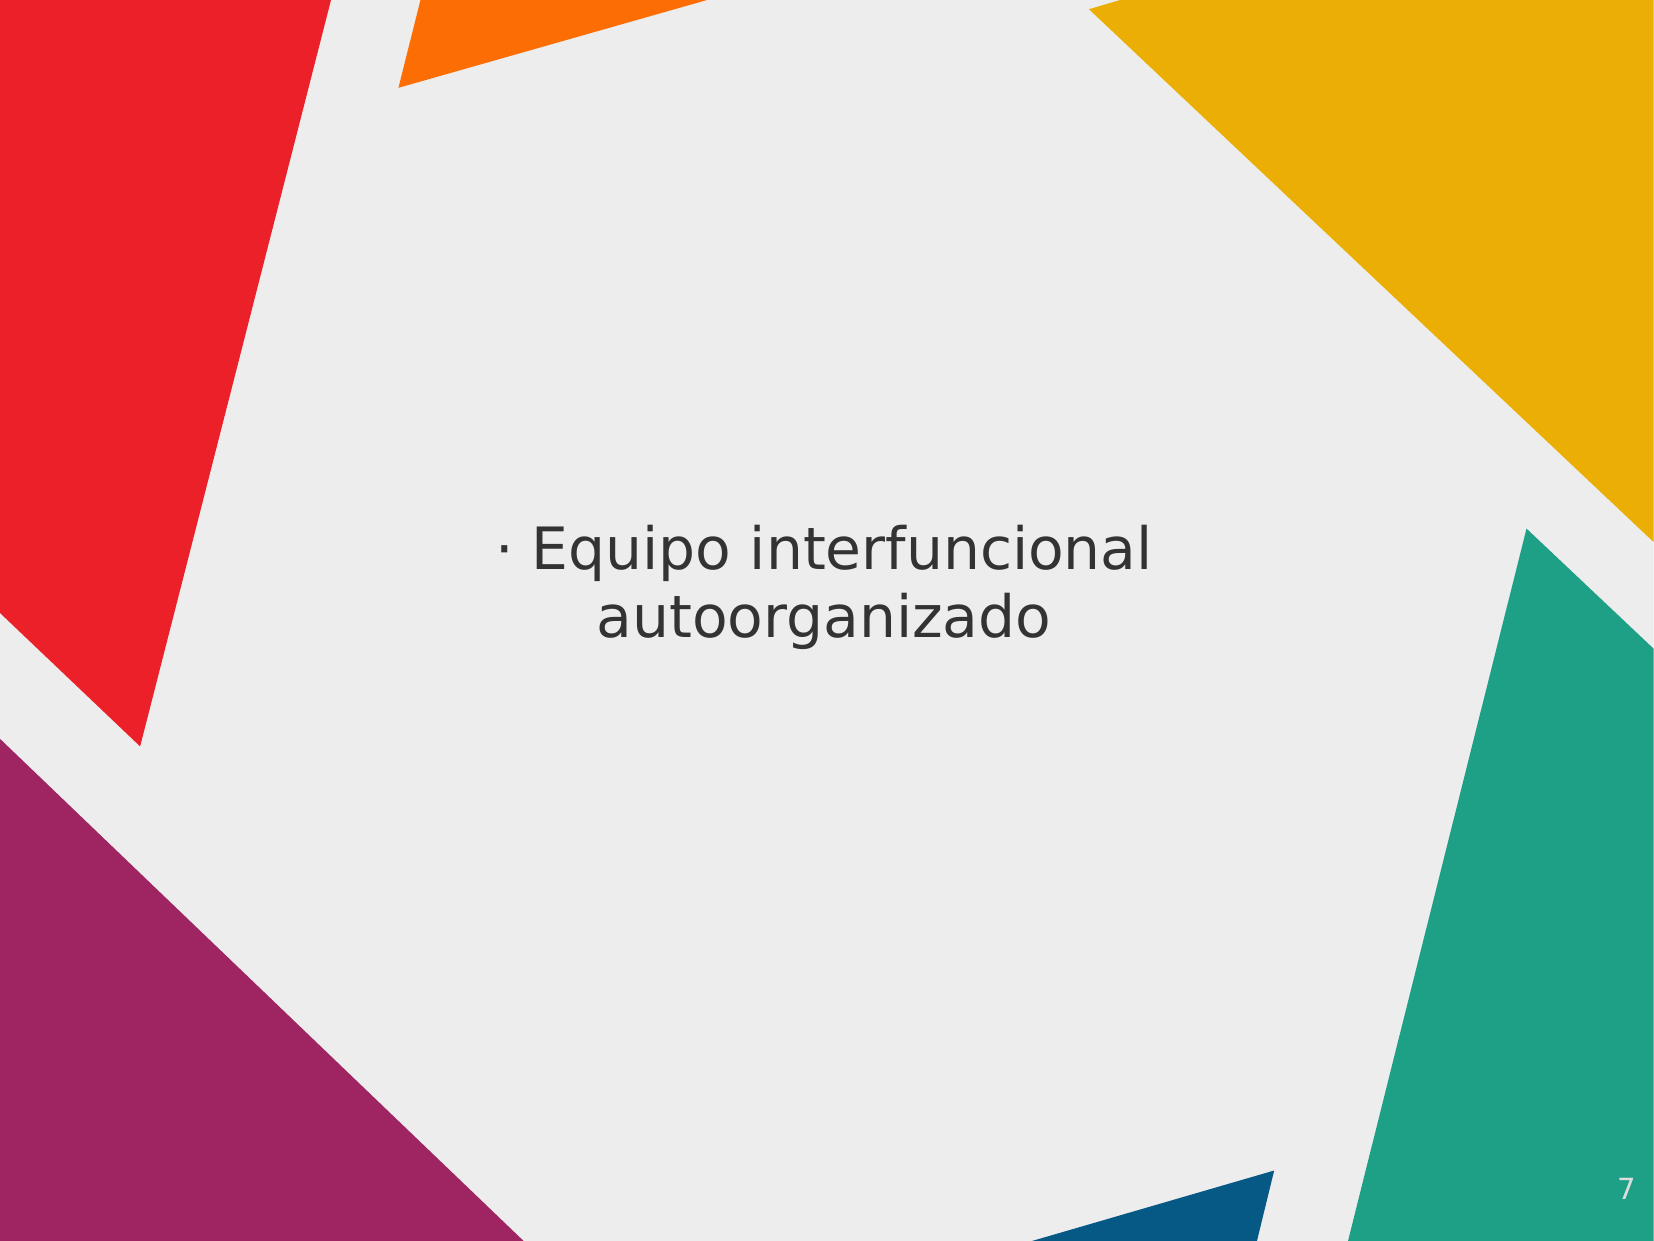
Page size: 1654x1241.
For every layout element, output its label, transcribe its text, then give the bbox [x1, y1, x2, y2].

title · Equipo interfuncional autoorganizado [283, 480, 1366, 688]
